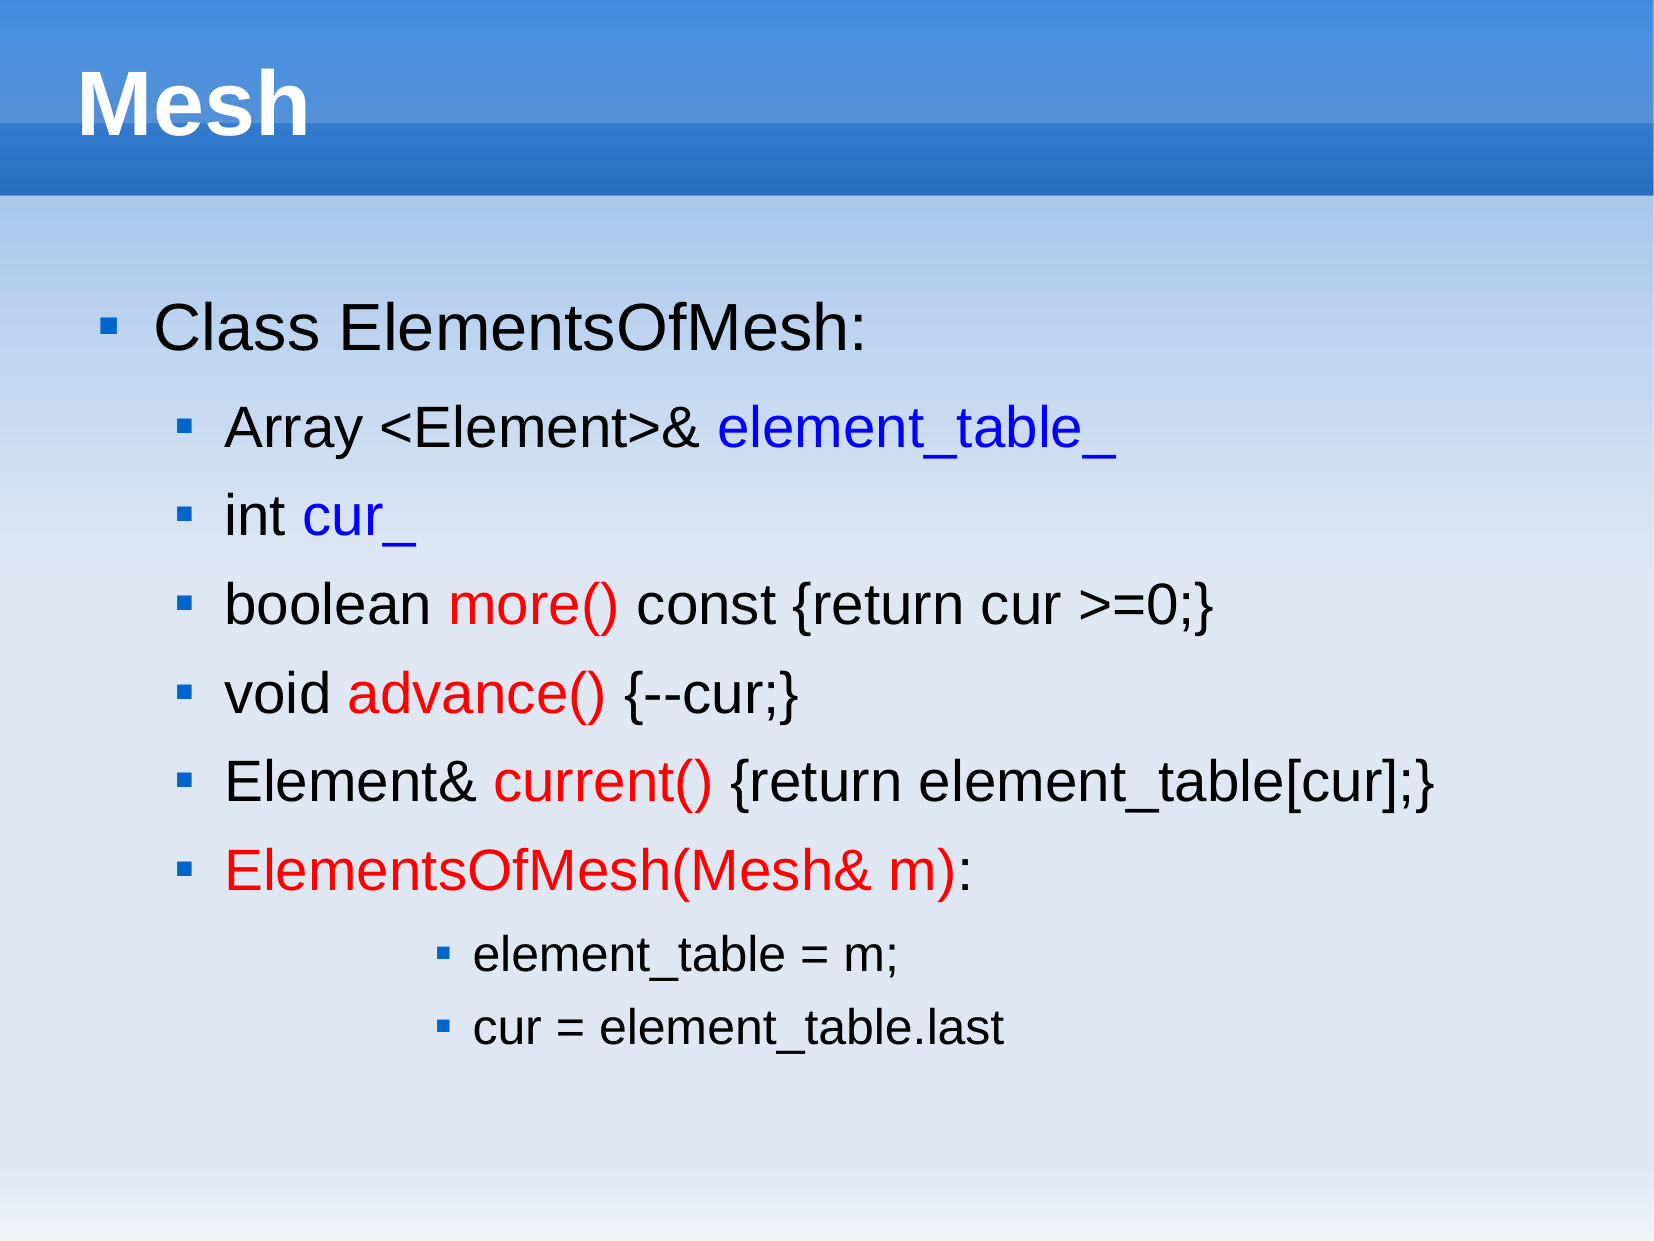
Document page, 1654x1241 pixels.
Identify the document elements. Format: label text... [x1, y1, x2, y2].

list Class ElementsOfMesh: Array <Element>& element_table_ int cur_ boolean more() const {return cur >=0;} void advance() {--cur;} Element& current() {return element_table[cur];} ElementsOfMesh(Mesh& m): element_table = m; cur = element_table.last [82, 290, 1571, 1109]
picture [0, 0, 1654, 1241]
title Mesh [76, 0, 1565, 208]
